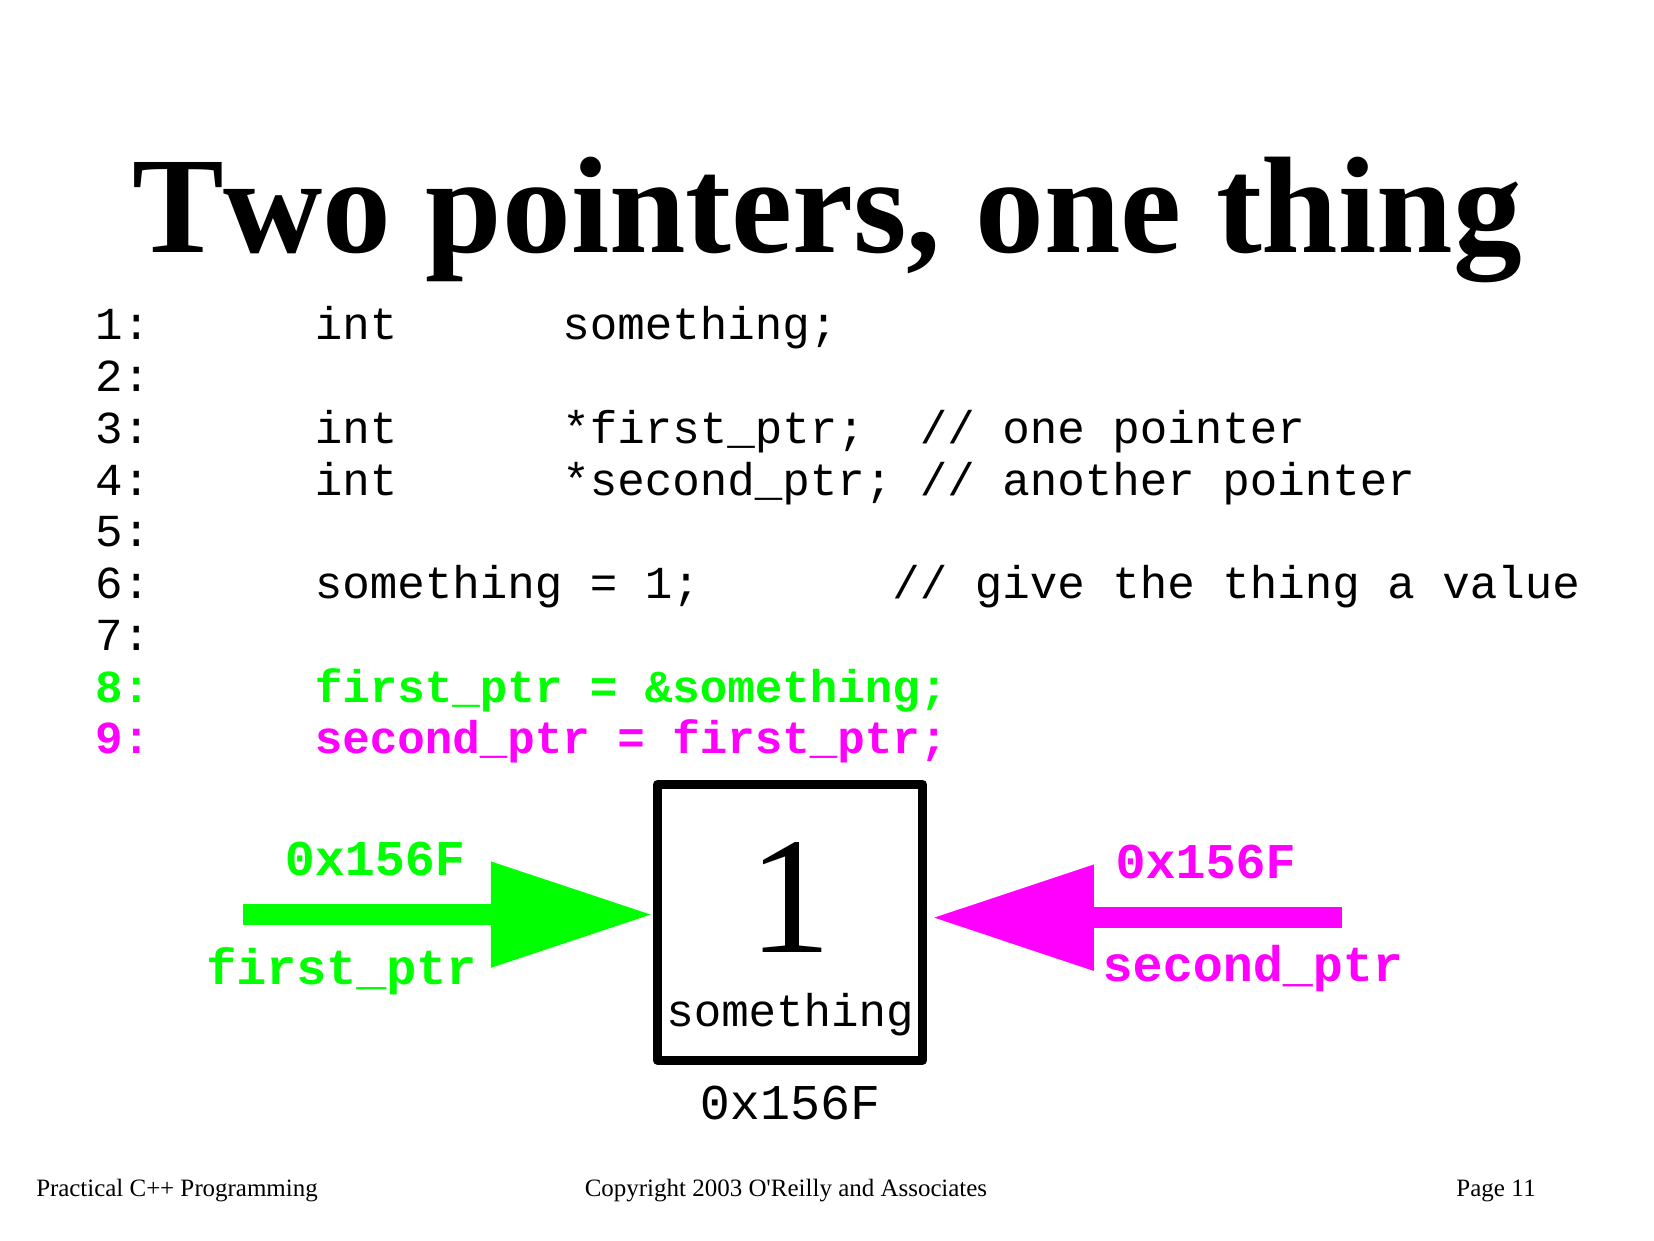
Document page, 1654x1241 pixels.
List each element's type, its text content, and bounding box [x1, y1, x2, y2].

subtitle 1: int something; 2: 3: int *first_ptr; // one pointer 4: int *second_ptr; // another pointer 5: 6: something = 1; // give the thing a value 7: 8: first_ptr = &something; 9: second_ptr = first_ptr; [67, 312, 1593, 809]
text_box 0x156F [1115, 836, 1296, 894]
title Two pointers, one thing [121, 102, 1534, 311]
text_box 0x156F [699, 1077, 881, 1132]
text_box first_ptr [206, 943, 477, 1000]
text_box 1 something [657, 784, 923, 1061]
text_box second_ptr [1102, 939, 1403, 997]
text_box 0x156F [284, 833, 465, 891]
